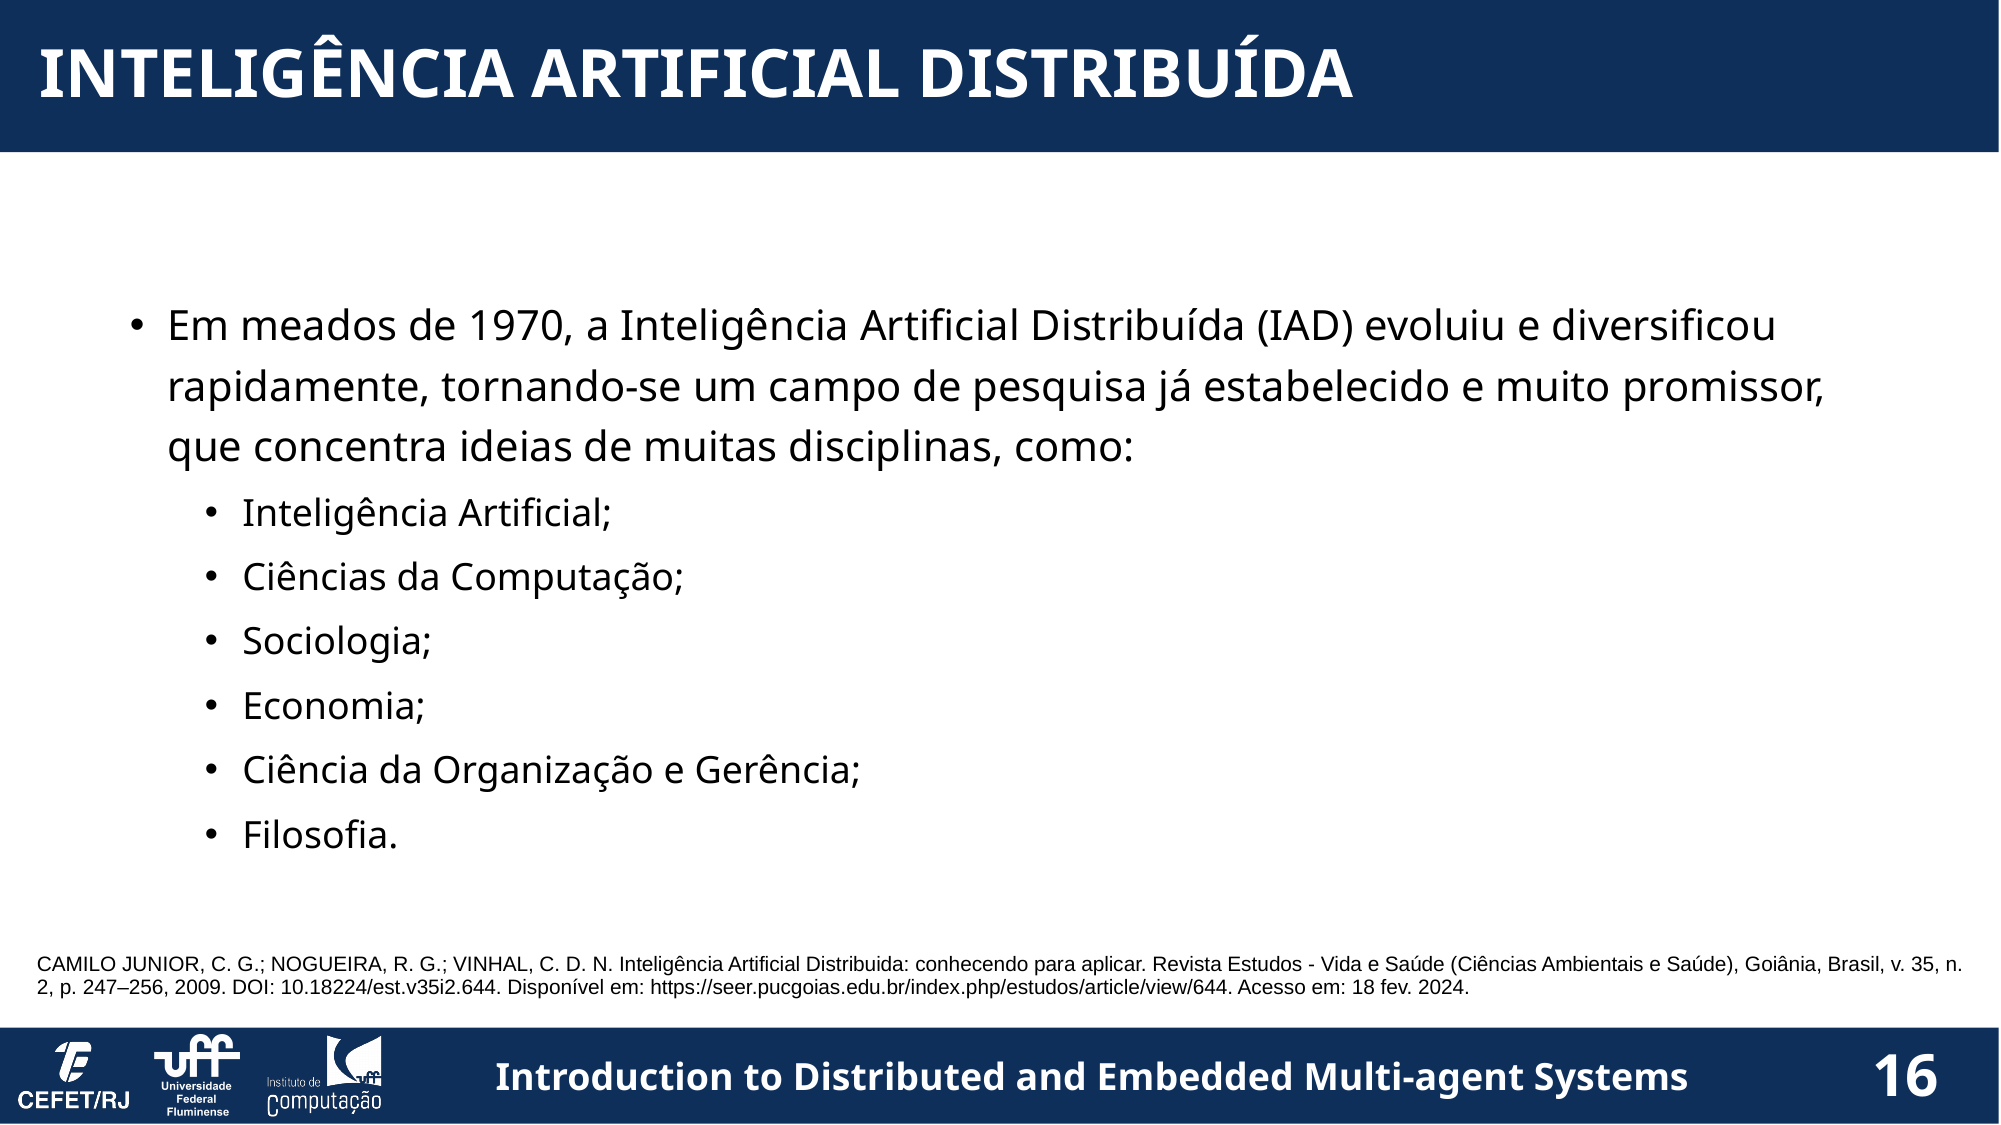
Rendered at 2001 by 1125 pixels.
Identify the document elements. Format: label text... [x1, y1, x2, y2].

picture [18, 1021, 22, 1125]
list Em meados de 1970, a Inteligência Artificial Distribuída (IAD) evoluiu e diversificou rapidamente, tornando-se um campo de pesquisa já estabelecido e muito promissor, que concentra ideias de muitas disciplinas, como: Inteligência Artificial; Ciências da Computação; Sociologia; Economia; Ciência da Organização e Gerência; Filosofia. [114, 281, 1869, 879]
text_box CAMILO JUNIOR, C. G.; NOGUEIRA, R. G.; VINHAL, C. D. N. Inteligência Artificial Distribuida: conhecendo para aplicar. Revista Estudos - Vida e Saúde (Ciências Ambientais e Saúde), Goiânia, Brasil, v. 35, n. 2, p. 247–256, 2009. DOI: 10.18224/est.v35i2.644. Disponível em: https://seer.pucgoias.edu.br/index.php/estudos/article/view/644. Acesso em: 18 fev. 2024. [22, 944, 2000, 1125]
text_box INTELIGÊNCIA ARTIFICIAL DISTRIBUÍDA [25, 23, 1999, 119]
